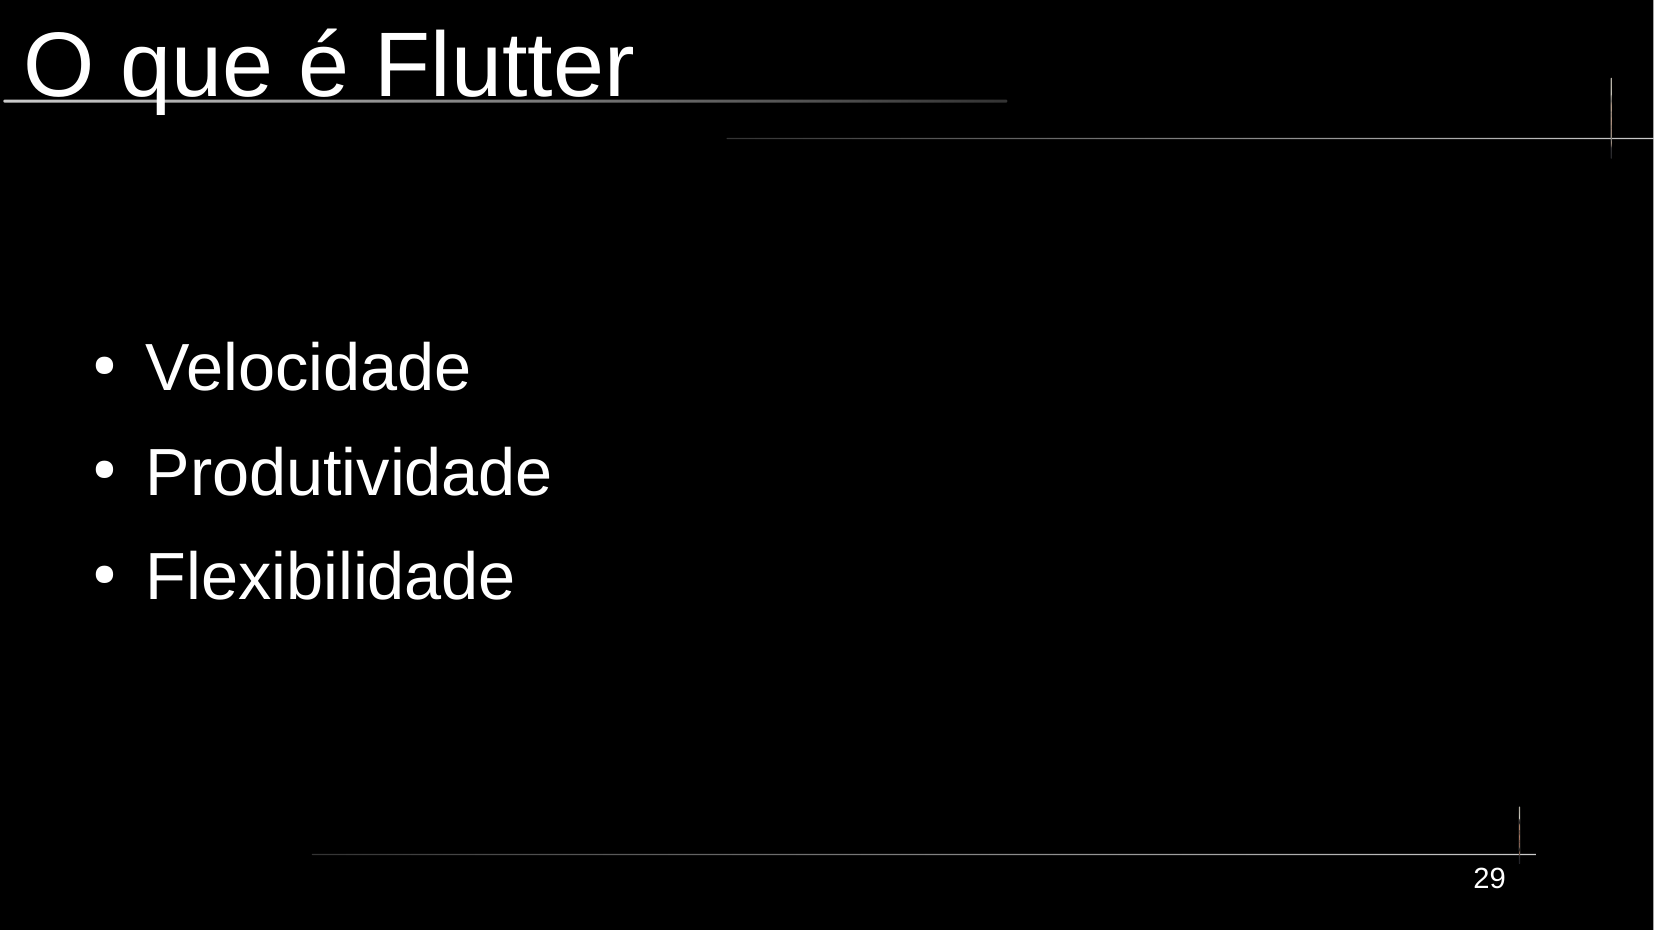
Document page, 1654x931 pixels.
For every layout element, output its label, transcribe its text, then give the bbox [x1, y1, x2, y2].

subtitle Velocidade Produtividade Flexibilidade [75, 150, 1564, 690]
title O que é Flutter [23, 11, 1589, 119]
